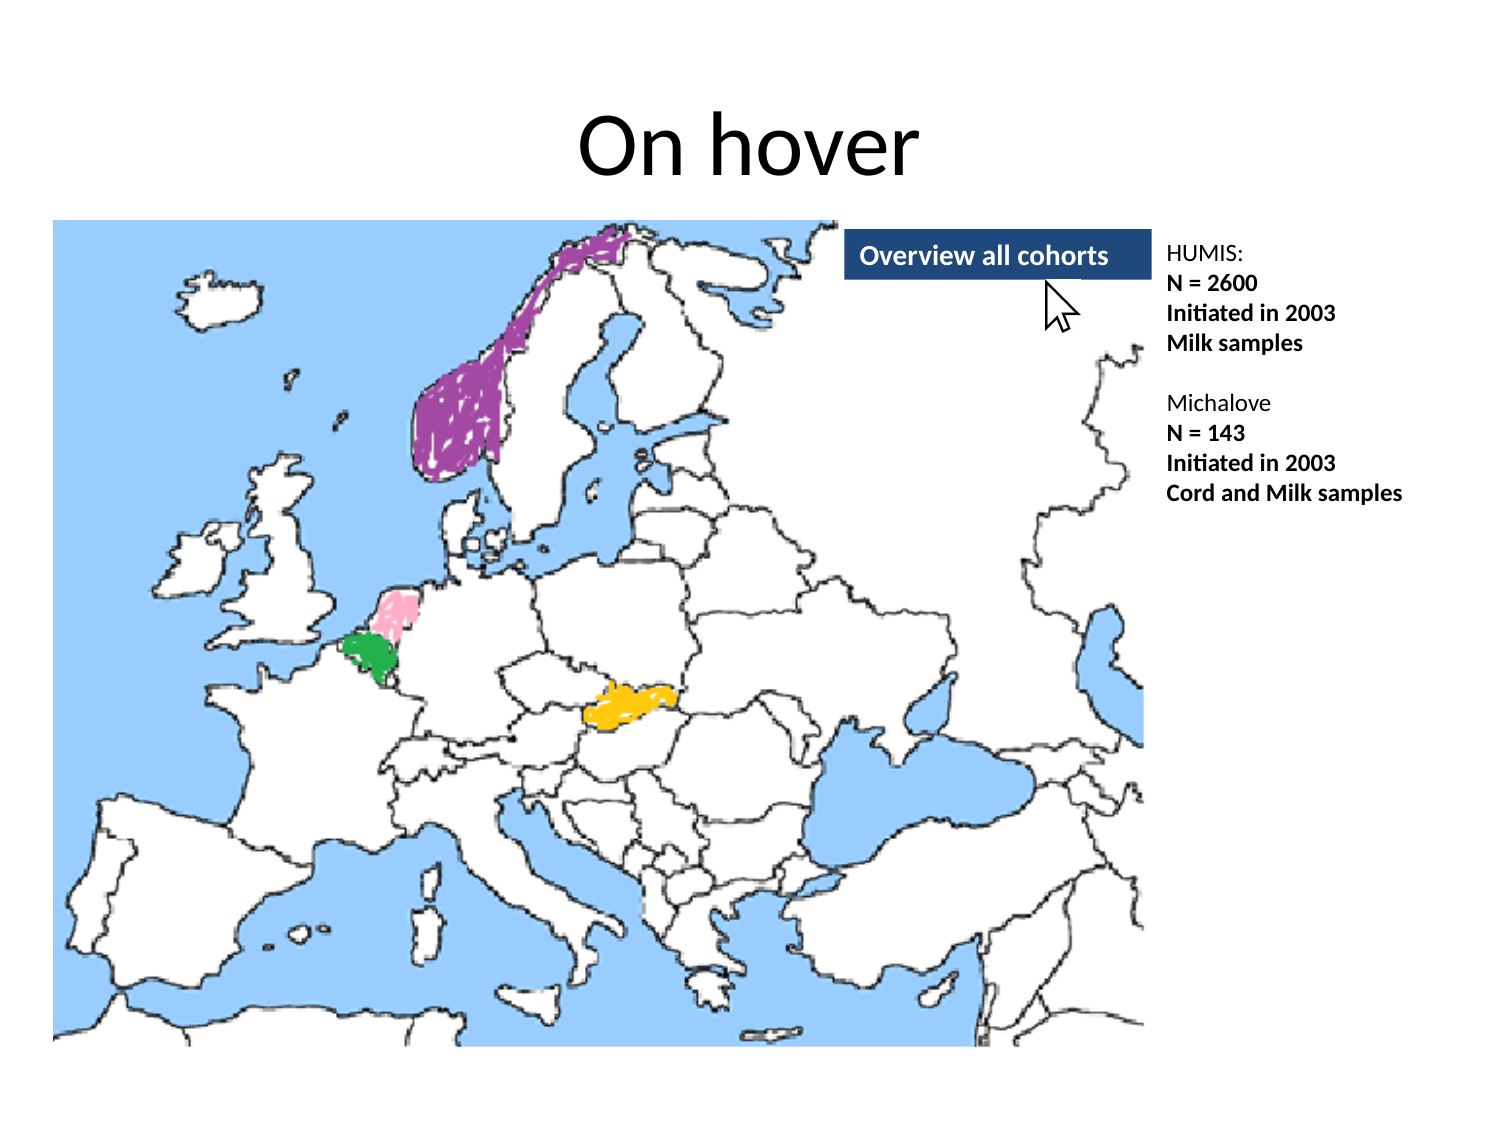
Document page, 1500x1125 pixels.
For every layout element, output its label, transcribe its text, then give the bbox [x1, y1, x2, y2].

text_box Overview all cohorts [844, 229, 1151, 280]
picture [53, 220, 1152, 1049]
text_box HUMIS: N = 2600 Initiated in 2003 Milk samples Michalove N = 143 Initiated in 2003 Cord and Milk samples [1151, 229, 1471, 563]
title On hover [75, 45, 1426, 229]
